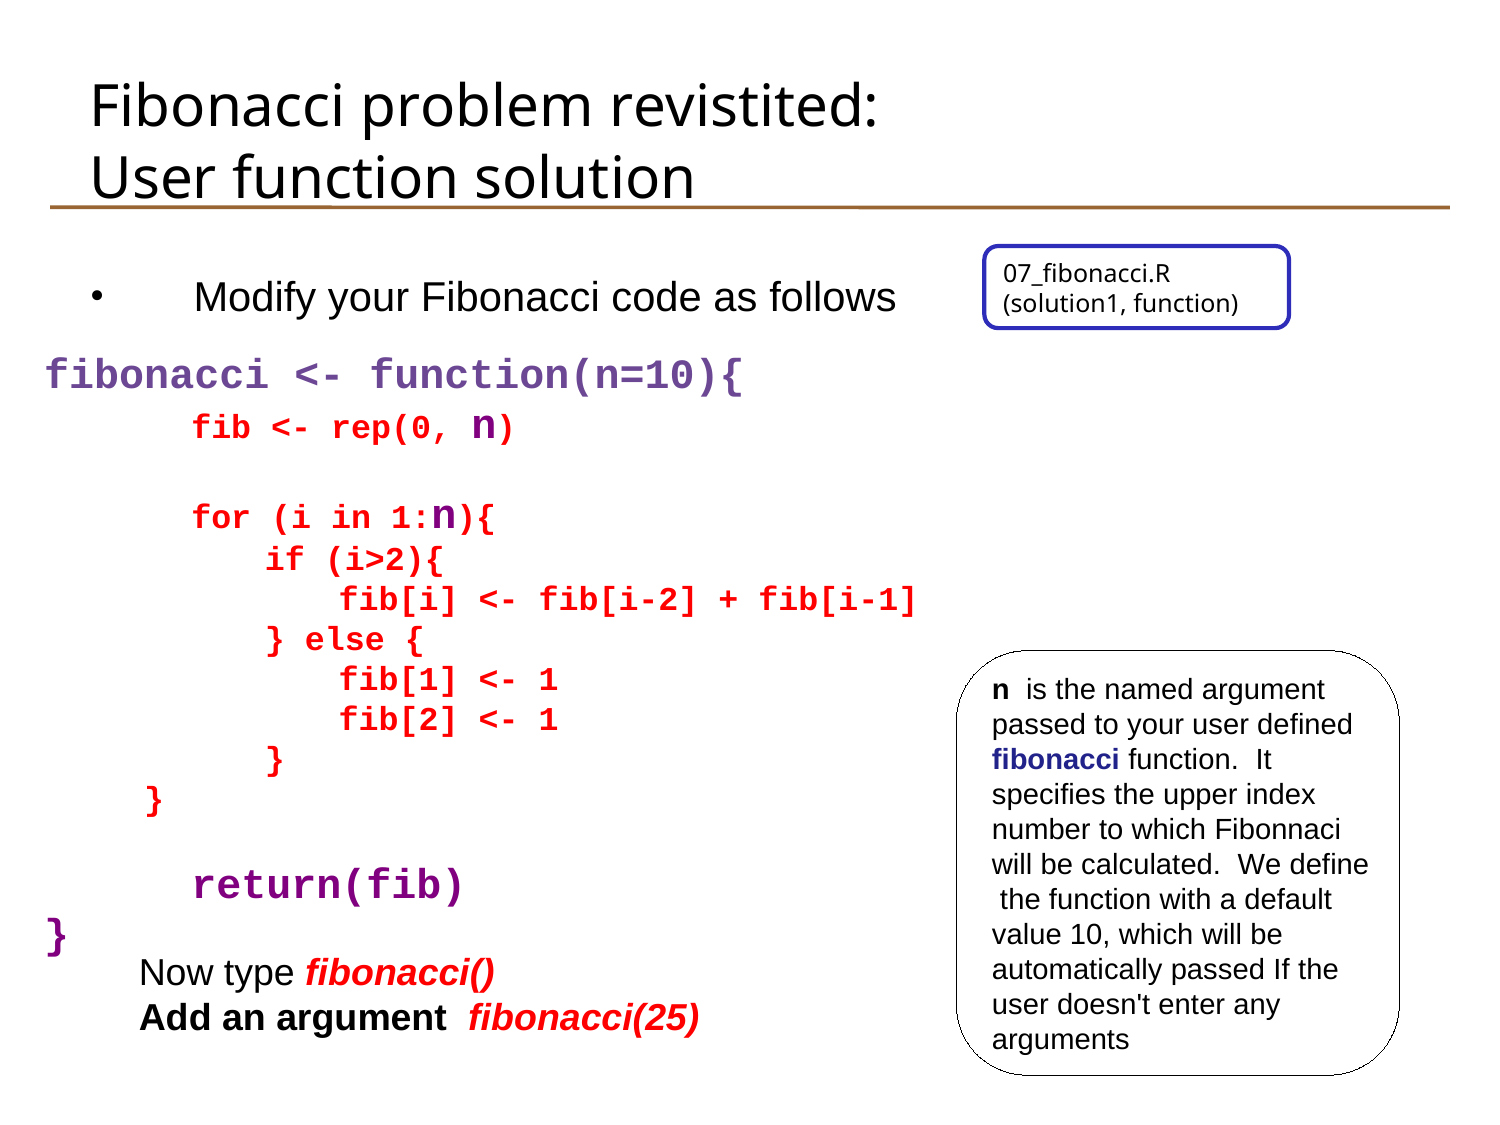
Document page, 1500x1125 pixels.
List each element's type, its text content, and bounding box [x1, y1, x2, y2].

text_box 07_fibonacci.R (solution1, function)‏ [984, 246, 1290, 329]
text_box Fibonacci problem revistited: User function solution [75, 44, 1425, 233]
text_box fibonacci <- function(n=10){ fib <- rep(0, n)‏ for (i in 1:n){ if (i>2){ fib[i] <- fib[i-2] + fib[i-1] } else { fib[1] <- 1 fib[2] <- 1 } } return(fib)‏ } [29, 339, 1306, 935]
text_box Modify your Fibonacci code as follows [75, 262, 1418, 384]
text_box n is the named argument passed to your user defined fibonacci function. It specifies the upper index number to which Fibonnaci will be calculated. We define the function with a default value 10, which will be automatically passed If the user doesn't enter any arguments [956, 650, 1400, 1076]
text_box Now type fibonacci()‏ Add an argument fibonacci(25)‏ [123, 940, 716, 1046]
